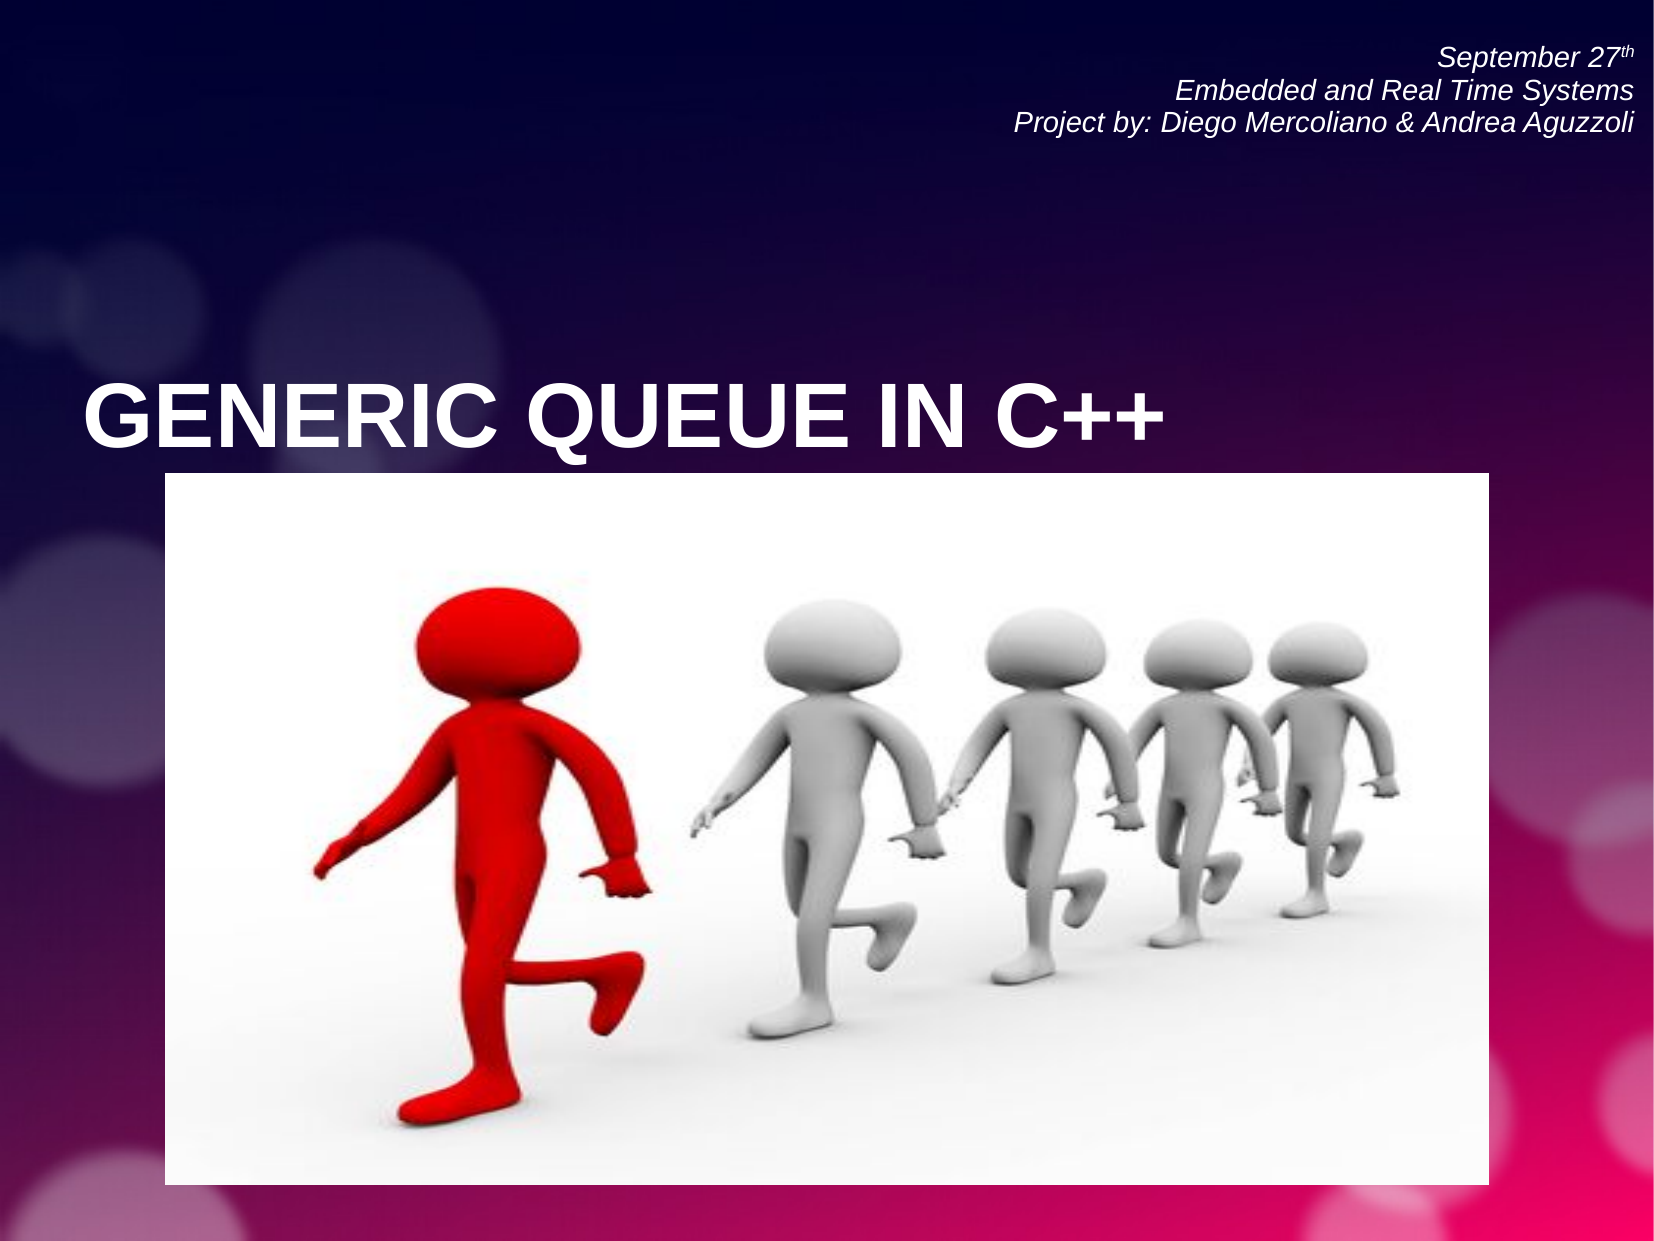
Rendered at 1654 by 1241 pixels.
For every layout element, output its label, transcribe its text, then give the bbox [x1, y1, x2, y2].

picture [0, 0, 1654, 1241]
subtitle September 27th Embedded and Real Time Systems Project by: Diego Mercoliano & Andrea Aguzzoli [930, 15, 1636, 166]
title GENERIC QUEUE IN C++ [82, 312, 1571, 520]
